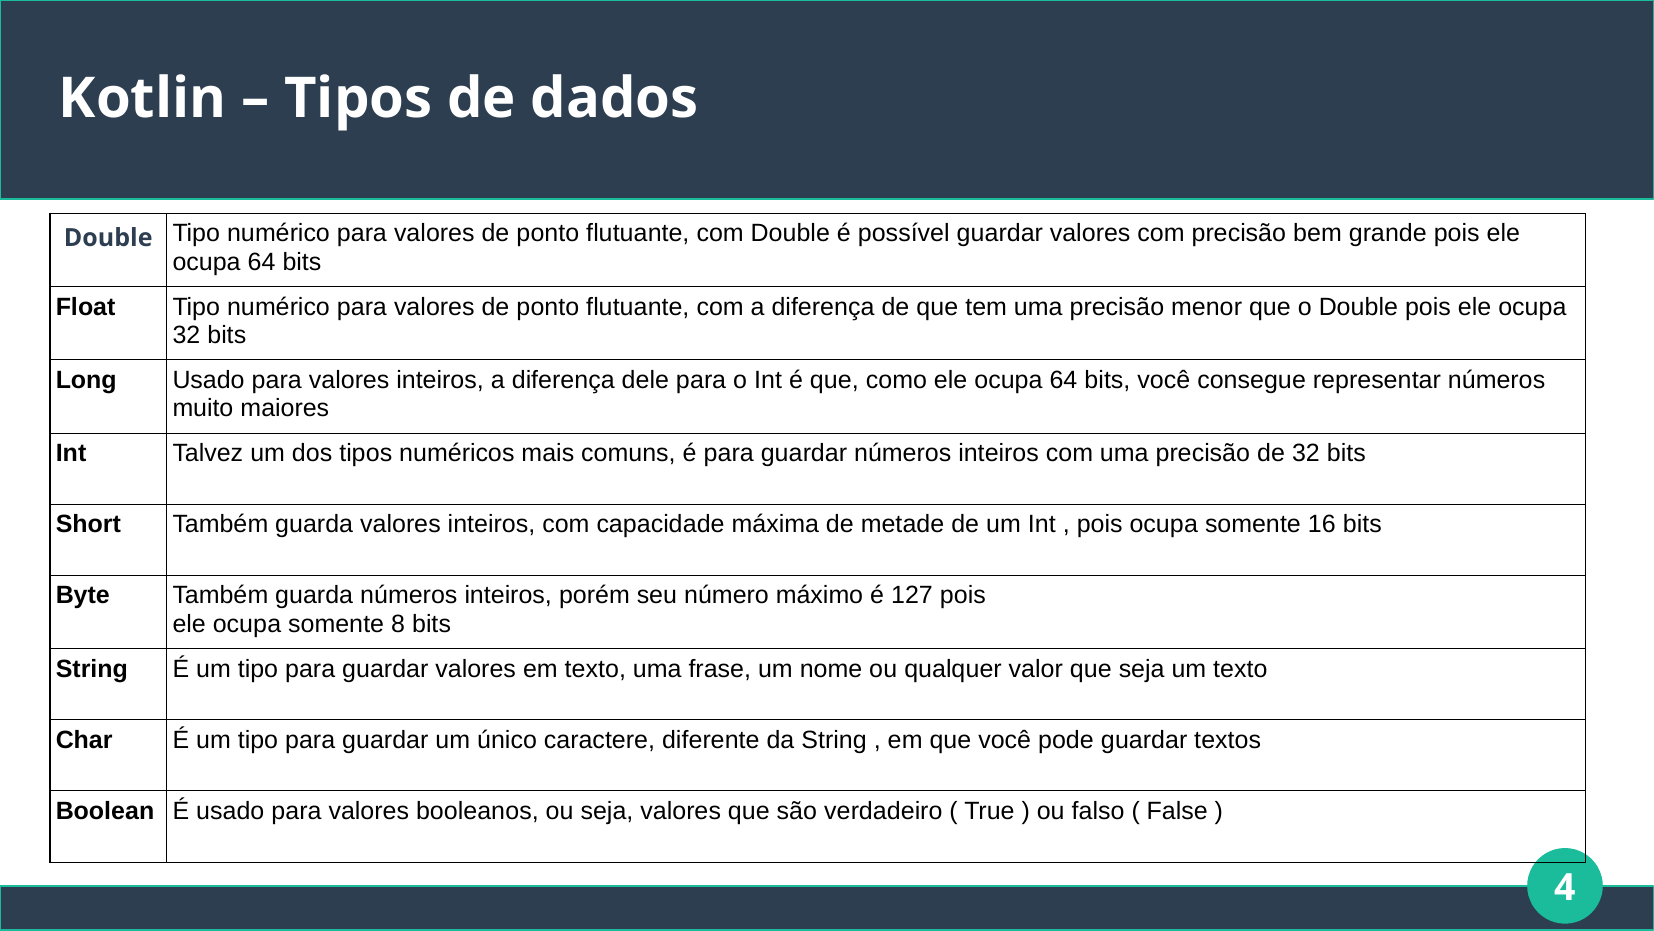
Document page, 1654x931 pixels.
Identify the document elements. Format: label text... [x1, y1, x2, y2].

table_header Double [51, 214, 166, 286]
table_cell Byte [51, 576, 166, 648]
table_cell Boolean [51, 791, 166, 862]
table_cell String [51, 649, 166, 719]
table_cell É um tipo para guardar um único caractere, diferente da String , em que você pode guardar textos [167, 720, 1585, 790]
table_cell Também guarda valores inteiros, com capacidade máxima de metade de um Int , pois ocupa somente 16 bits [167, 505, 1585, 575]
table_cell Tipo numérico para valores de ponto flutuante, com a diferença de que tem uma precisão menor que o Double pois ele ocupa 32 bits [167, 287, 1585, 359]
table_cell Int [51, 434, 166, 504]
table_cell Talvez um dos tipos numéricos mais comuns, é para guardar números inteiros com uma precisão de 32 bits [167, 434, 1585, 504]
table_cell Short [51, 505, 166, 575]
table_cell Char [51, 720, 166, 790]
table_cell É um tipo para guardar valores em texto, uma frase, um nome ou qualquer valor que seja um texto [167, 649, 1585, 719]
table_cell É usado para valores booleanos, ou seja, valores que são verdadeiro ( True ) ou falso ( False ) [167, 791, 1585, 862]
table_cell Long [51, 360, 166, 433]
table_cell Também guarda números inteiros, porém seu número máximo é 127 pois ele ocupa somente 8 bits [167, 576, 1585, 648]
table_cell Usado para valores inteiros, a diferença dele para o Int é que, como ele ocupa 64 bits, você consegue representar números muito maiores [167, 360, 1585, 433]
table_header Tipo numérico para valores de ponto flutuante, com Double é possível guardar valores com precisão bem grande pois ele ocupa 64 bits [167, 214, 1585, 286]
table_cell Float [51, 287, 166, 359]
title Kotlin – Tipos de dados [59, 37, 1595, 155]
